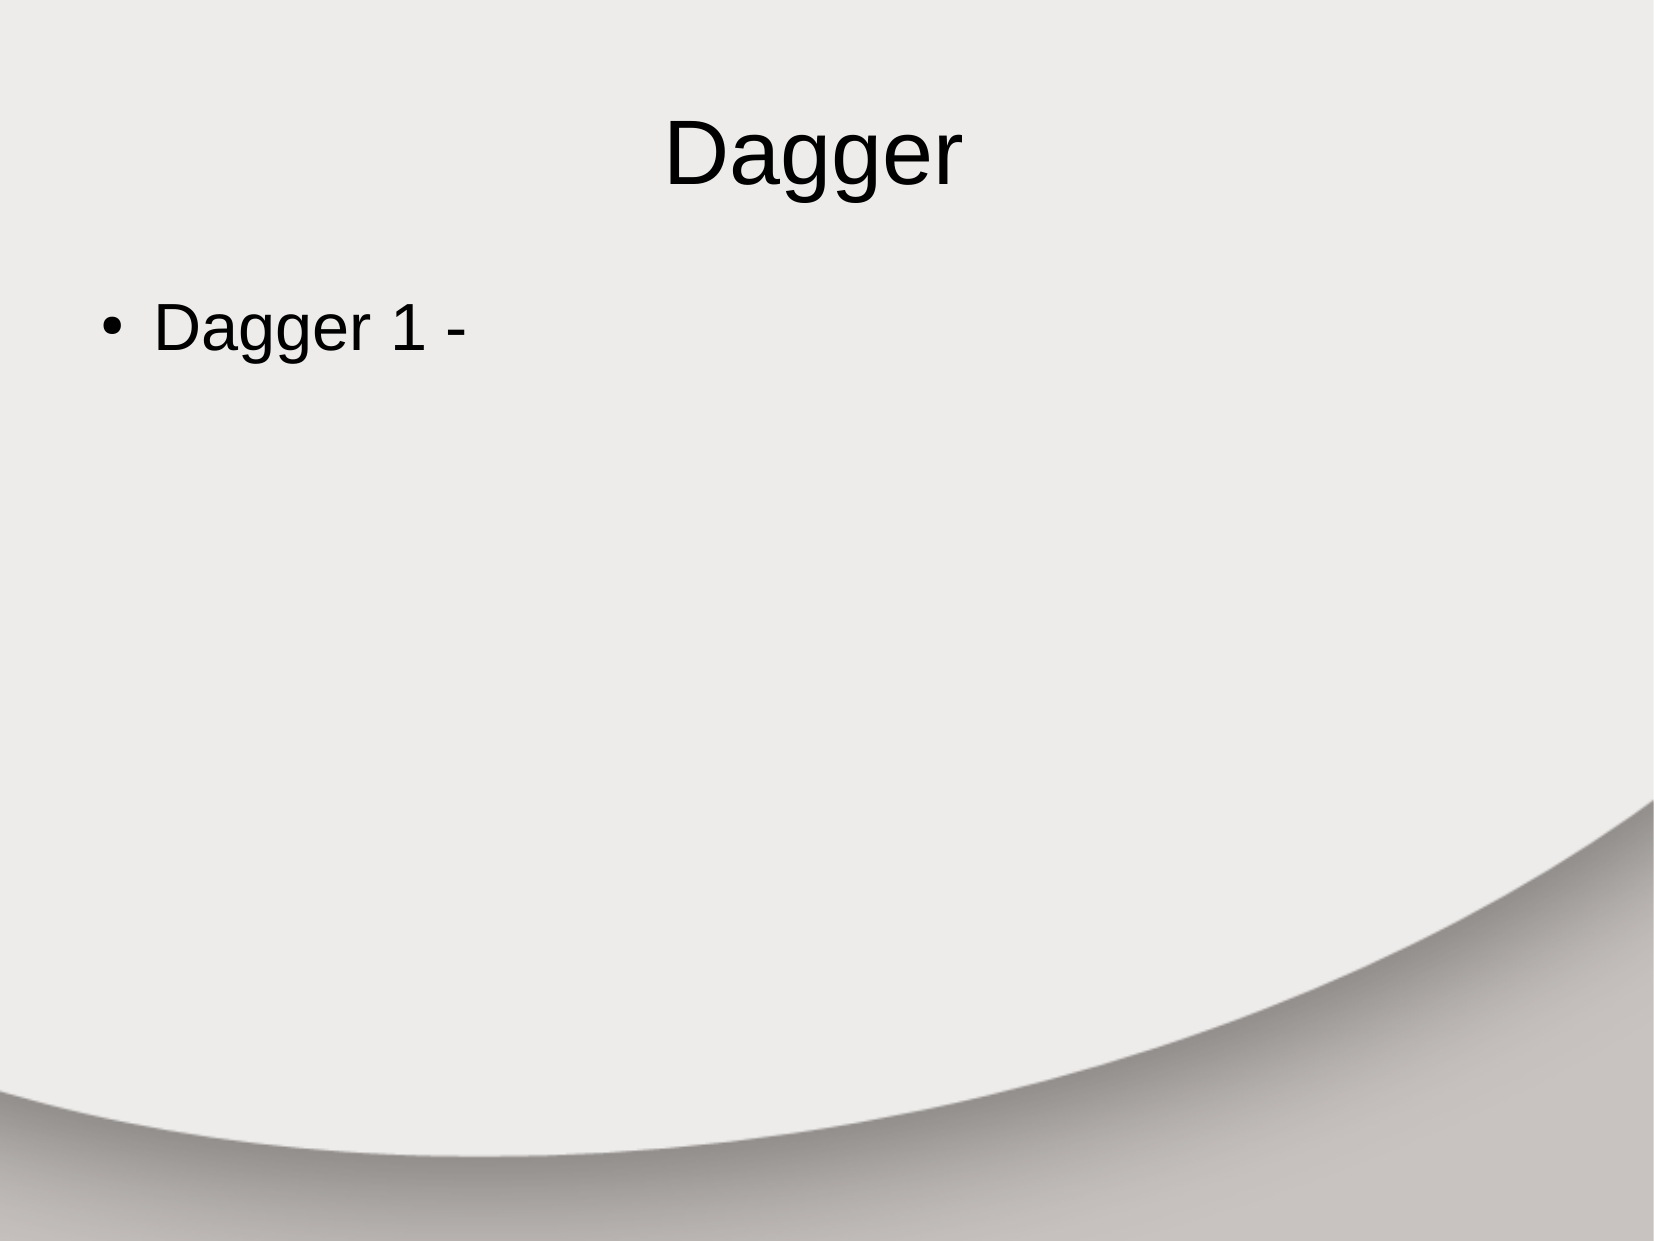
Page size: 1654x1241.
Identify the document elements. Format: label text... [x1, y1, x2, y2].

picture [0, 0, 1654, 1241]
list Dagger 1 - [82, 290, 1571, 1109]
title Dagger [82, 49, 1571, 257]
